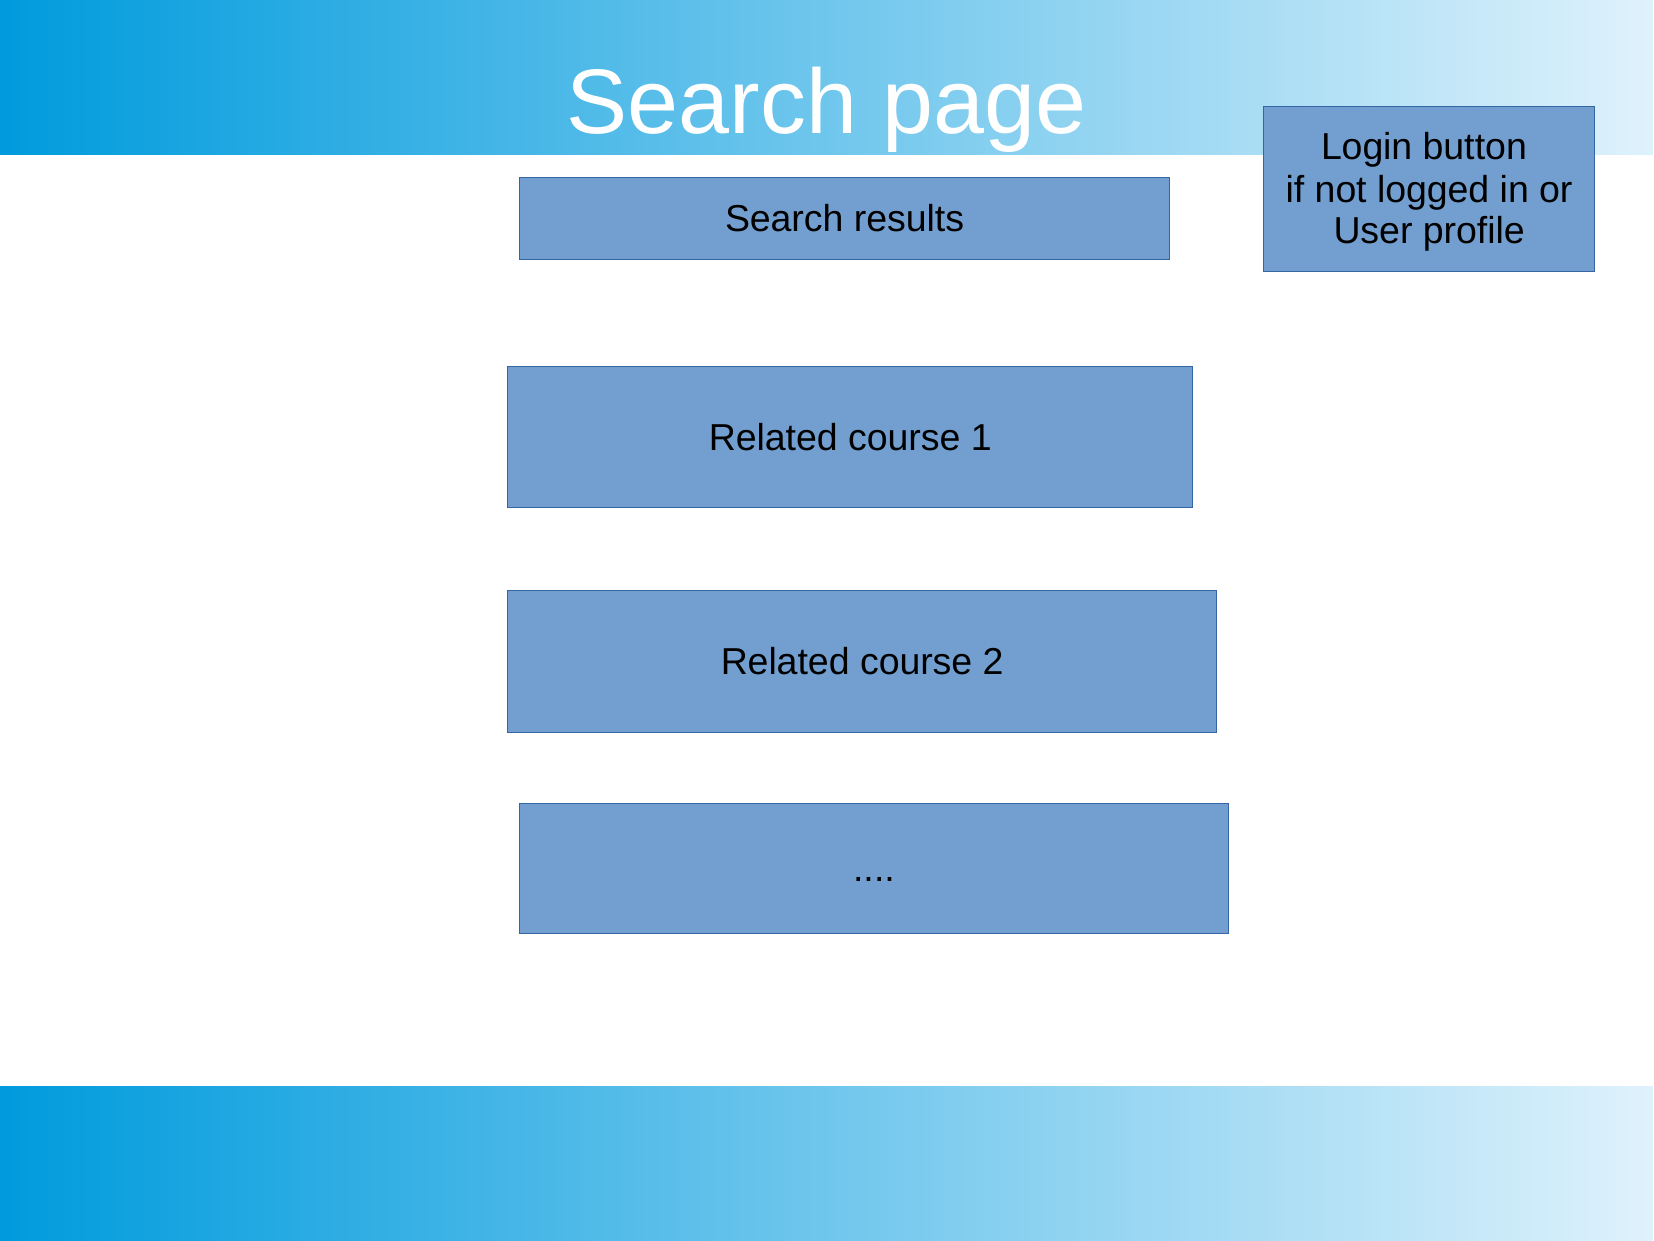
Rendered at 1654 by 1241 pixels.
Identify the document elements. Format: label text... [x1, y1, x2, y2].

text_box Related course 1 [507, 366, 1193, 508]
title Search page [82, 49, 1571, 155]
text_box Related course 2 [507, 590, 1217, 733]
text_box .... [519, 803, 1229, 934]
text_box Search results [519, 177, 1170, 260]
text_box Login button if not logged in or User profile [1263, 106, 1595, 272]
